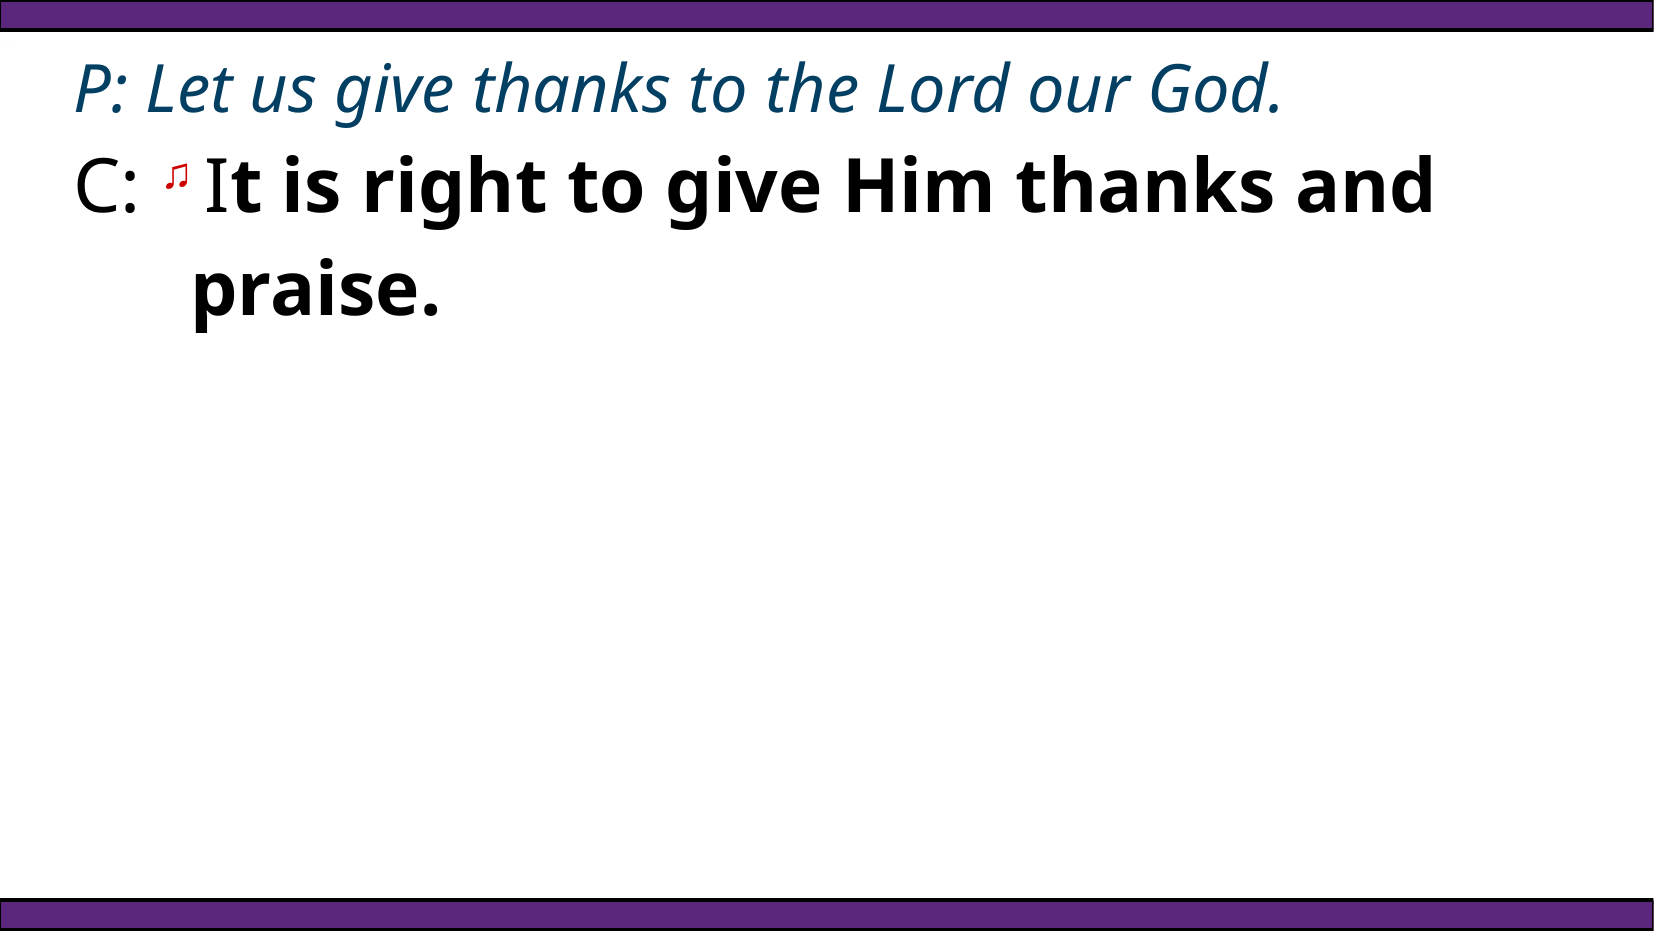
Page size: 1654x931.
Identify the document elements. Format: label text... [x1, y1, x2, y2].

text_box [0, 0, 1654, 31]
text_box [0, 900, 1654, 931]
picture [0, 31, 1654, 900]
text_box P: Let us give thanks to the Lord our God. C: ♫ It is right to give Him thanks and praise. [58, 34, 1589, 338]
